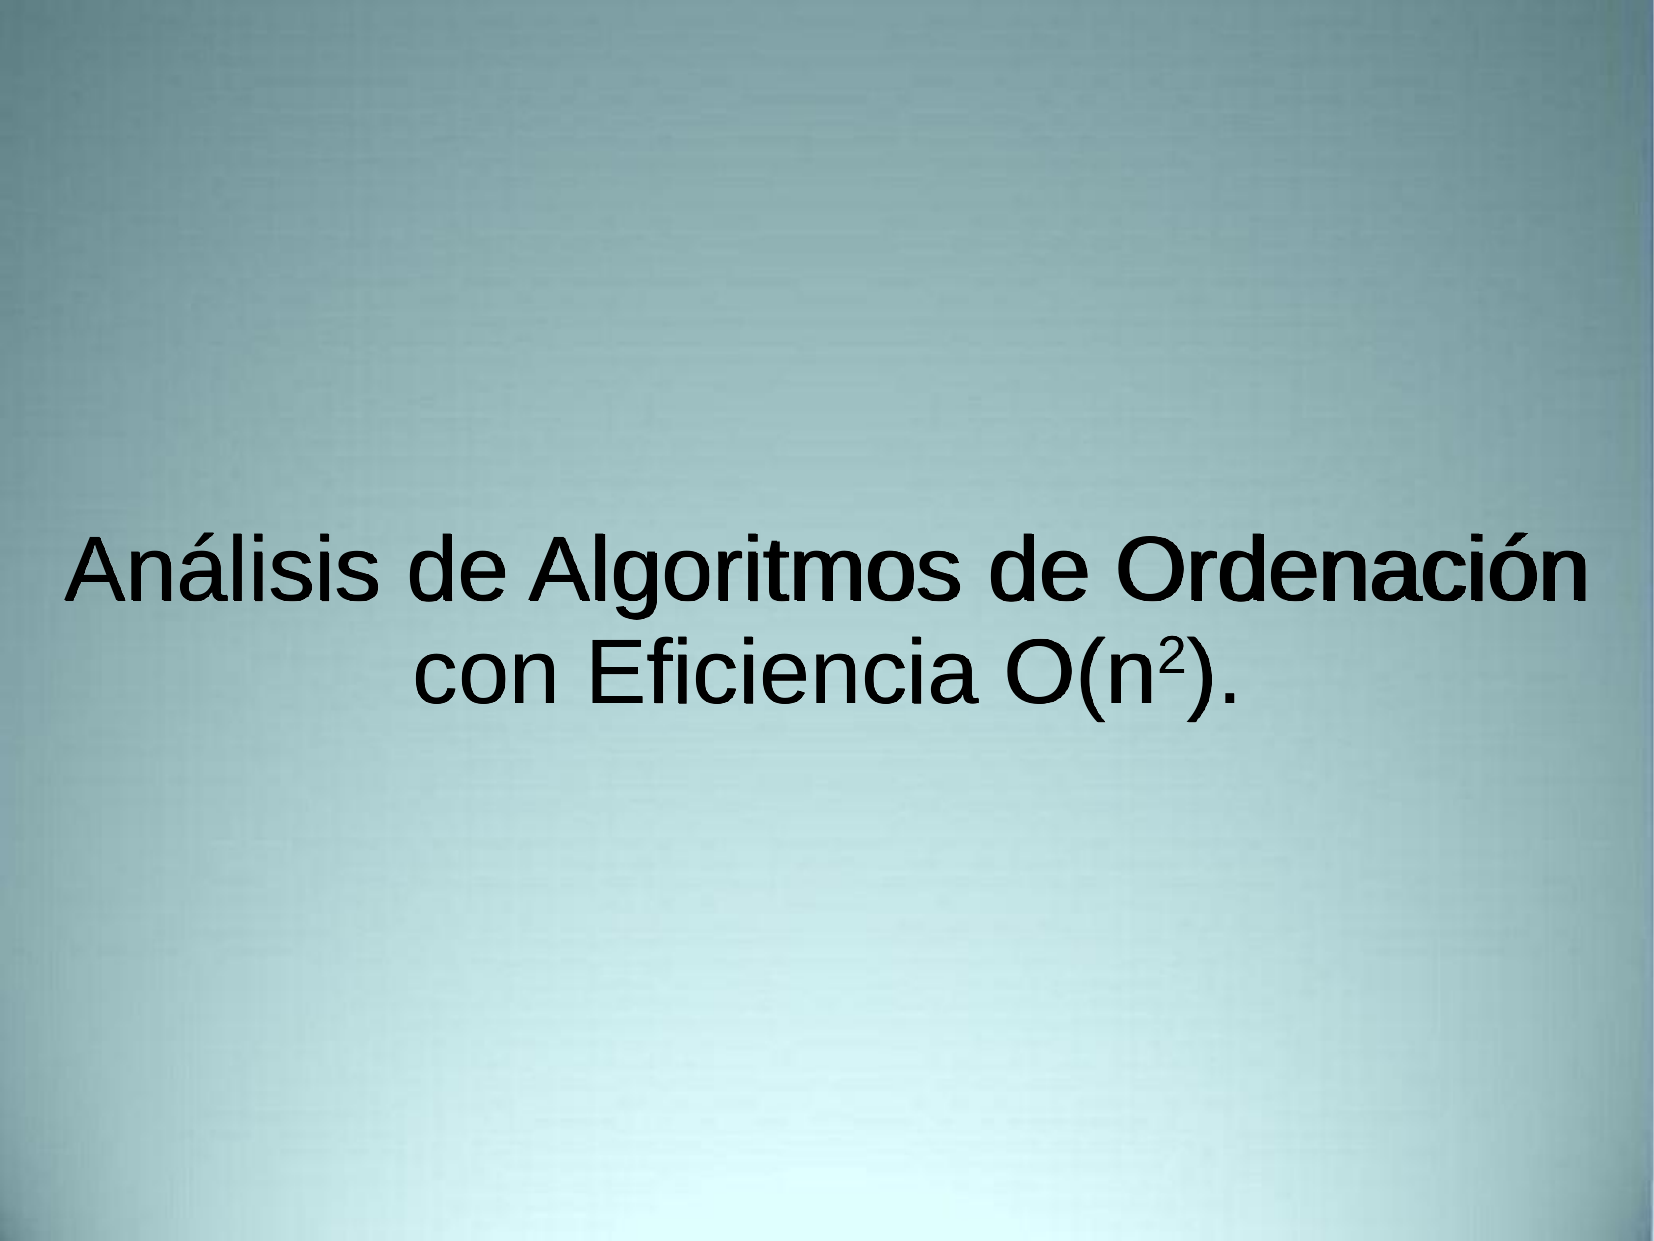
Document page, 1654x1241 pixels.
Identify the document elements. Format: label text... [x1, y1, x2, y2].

picture [0, 0, 1654, 1241]
text_box Análisis de Algoritmos de Ordenación con Eficiencia O(n2). [49, 517, 1606, 723]
